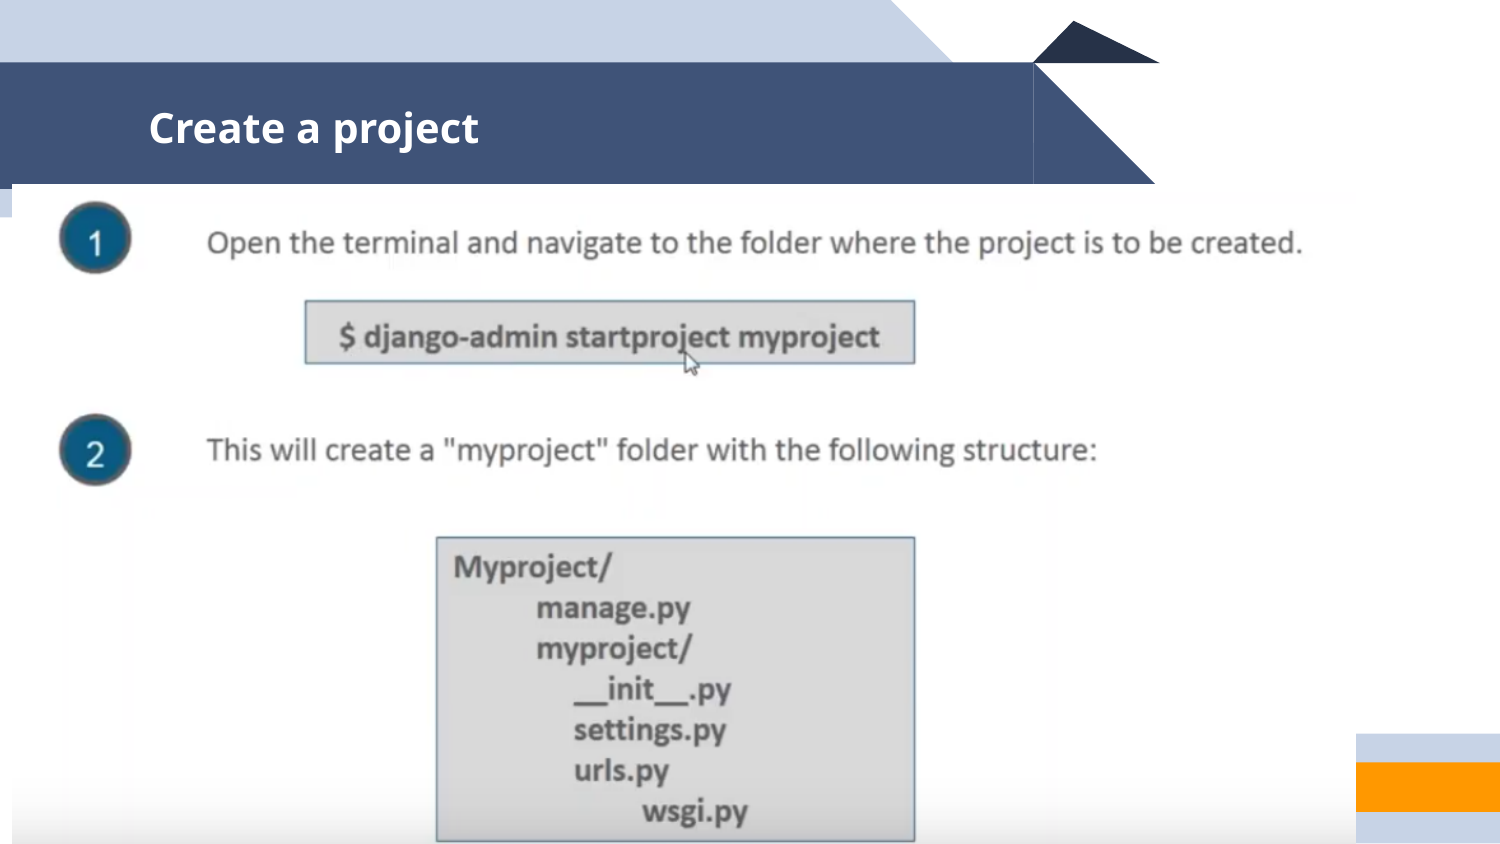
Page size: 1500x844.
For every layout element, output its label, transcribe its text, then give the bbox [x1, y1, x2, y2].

picture [12, 184, 1356, 844]
text_box Create a project [133, 64, 996, 184]
